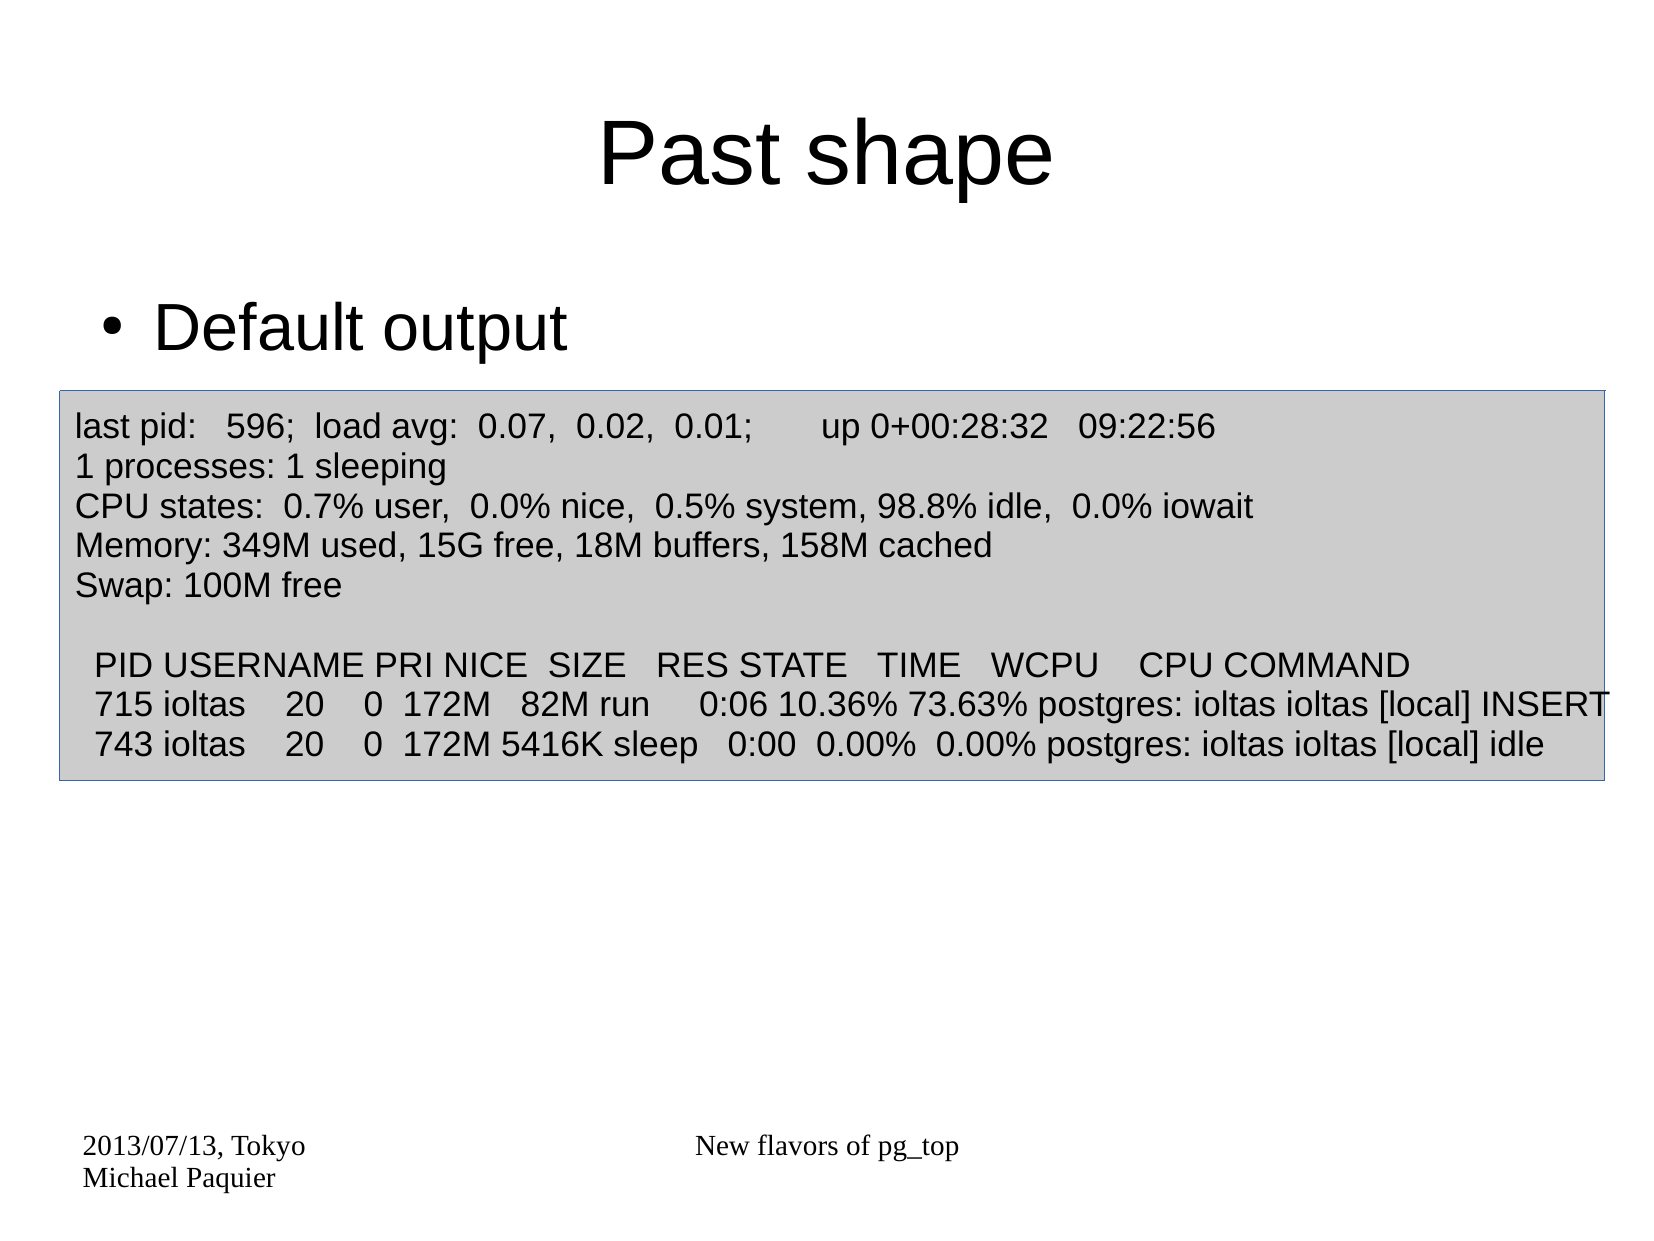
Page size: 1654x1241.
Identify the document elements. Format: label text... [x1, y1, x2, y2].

text_box last pid: 596; load avg: 0.07, 0.02, 0.01; up 0+00:28:32 09:22:56 1 processes: 1 sleeping CPU states: 0.7% user, 0.0% nice, 0.5% system, 98.8% idle, 0.0% iowait Memory: 349M used, 15G free, 18M buffers, 158M cached Swap: 100M free PID USERNAME PRI NICE SIZE RES STATE TIME WCPU CPU COMMAND 715 ioltas 20 0 172M 82M run 0:06 10.36% 73.63% postgres: ioltas ioltas [local] INSERT 743 ioltas 20 0 172M 5416K sleep 0:00 0.00% 0.00% postgres: ioltas ioltas [local] idle [59, 390, 1606, 781]
title Past shape [82, 49, 1571, 257]
list Default output [82, 290, 1571, 390]
